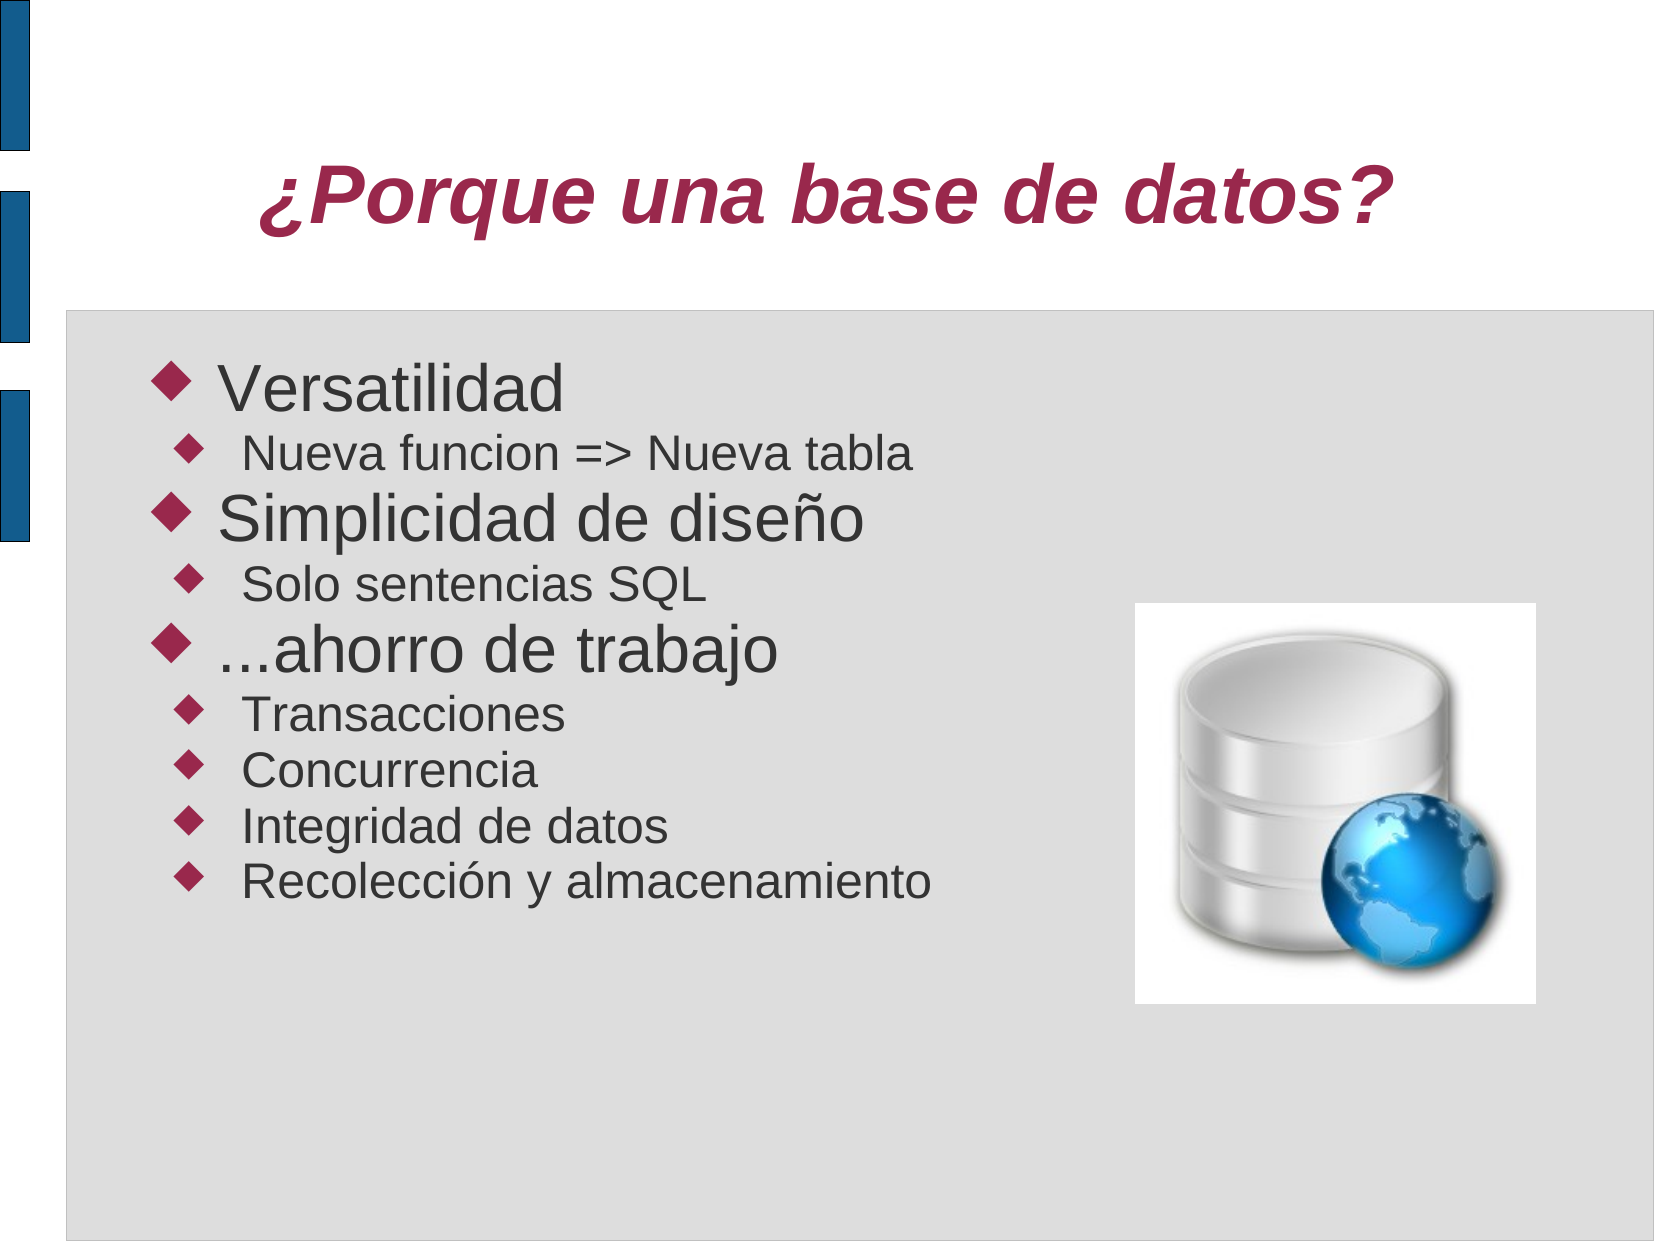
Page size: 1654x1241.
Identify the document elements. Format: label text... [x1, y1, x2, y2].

picture [1135, 603, 1536, 1004]
title ¿Porque una base de datos? [121, 91, 1534, 299]
list Versatilidad Nueva funcion => Nueva tabla Simplicidad de diseño Solo sentencias SQL ...ahorro de trabajo Transacciones Concurrencia Integridad de datos Recolección y almacenamiento [134, 350, 1516, 1133]
